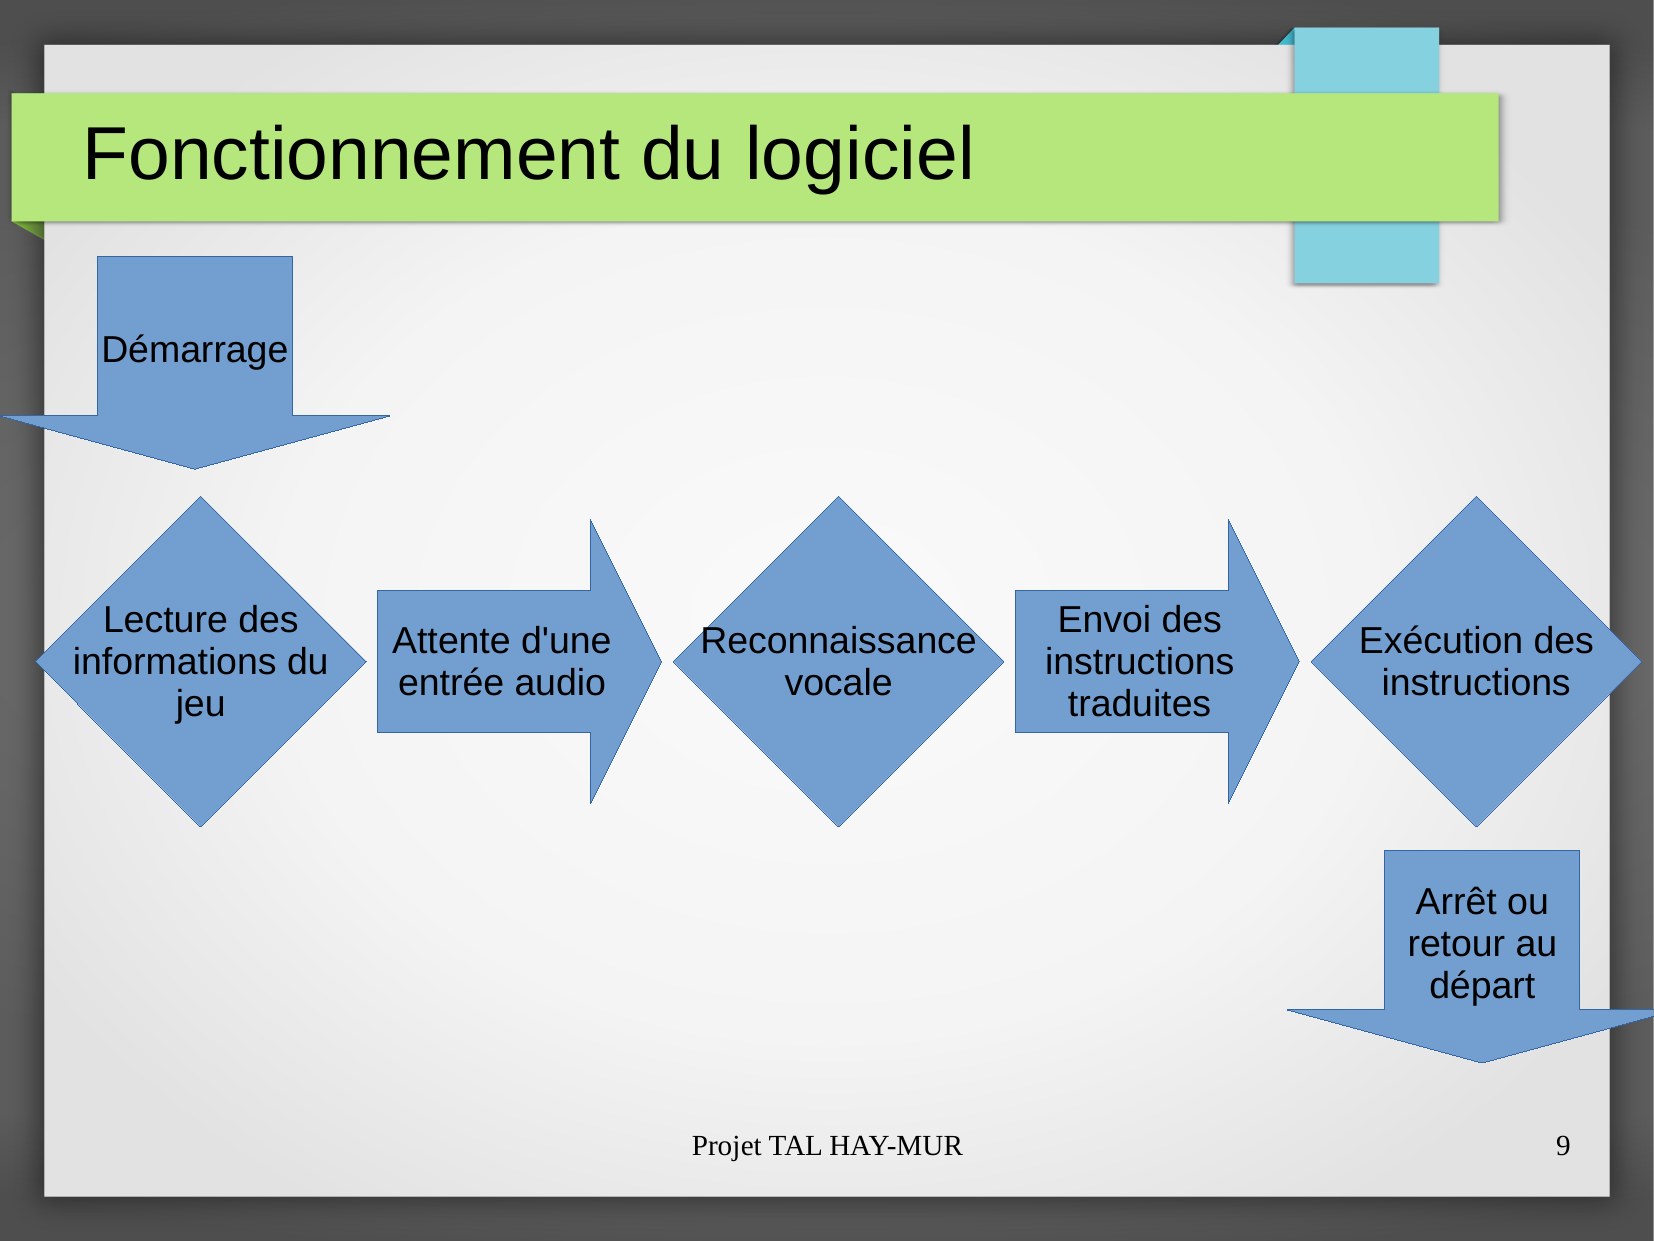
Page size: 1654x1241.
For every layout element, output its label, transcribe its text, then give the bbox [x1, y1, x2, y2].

picture [0, 0, 1654, 1241]
text_box Envoi des instructions traduites [1015, 519, 1300, 804]
text_box Reconnaissance vocale [673, 496, 1004, 827]
text_box Attente d'une entrée audio [377, 519, 662, 804]
text_box Lecture des informations du jeu [35, 496, 367, 827]
text_box Exécution des instructions [1311, 496, 1642, 827]
text_box Démarrage [0, 256, 390, 470]
title Fonctionnement du logiciel [82, 94, 1264, 213]
text_box Arrêt ou retour au départ [1287, 850, 1654, 1063]
